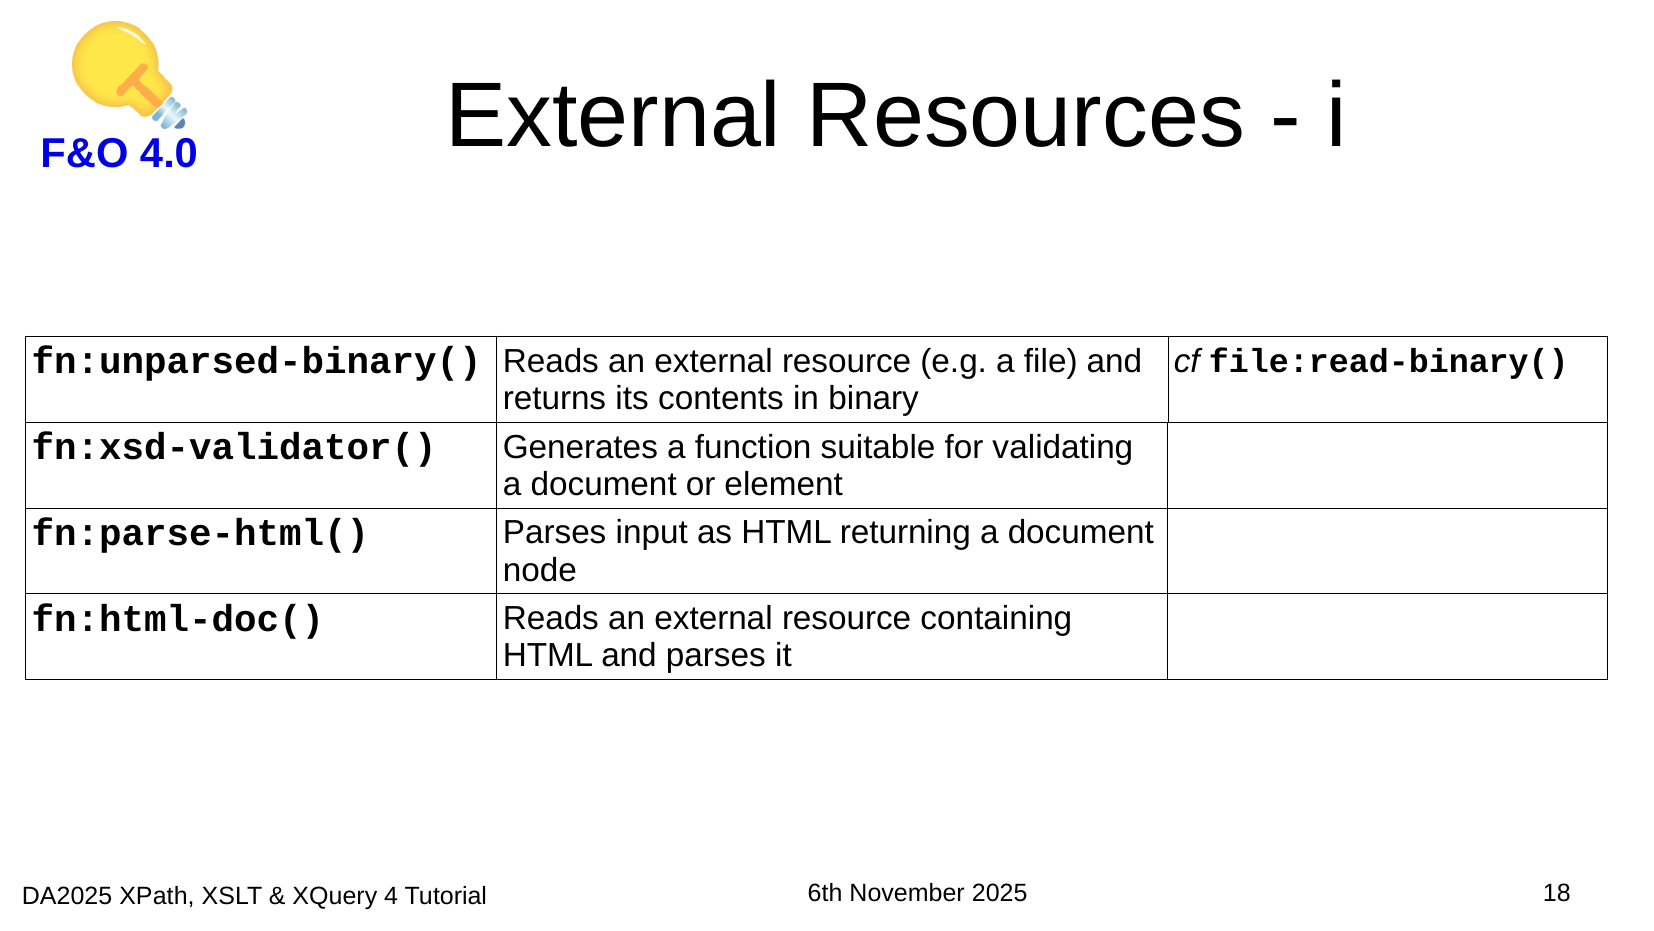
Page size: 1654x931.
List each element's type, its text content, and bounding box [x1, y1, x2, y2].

table_cell [1168, 509, 1607, 593]
table_cell [1168, 423, 1607, 508]
table_header fn:unparsed-binary() [26, 337, 496, 422]
table_cell fn:parse-html() [26, 509, 496, 593]
table_cell fn:xsd-validator() [26, 423, 496, 508]
table_cell [1168, 594, 1607, 679]
table_header Reads an external resource (e.g. a file) and returns its contents in binary [497, 337, 1168, 422]
title External Resources - i [222, 37, 1571, 193]
picture [72, 21, 187, 129]
table_cell fn:html-doc() [26, 594, 496, 679]
table_cell Reads an external resource containing HTML and parses it [497, 594, 1167, 679]
table_header cf file:read-binary() [1169, 337, 1607, 422]
table_cell Parses input as HTML returning a document node [497, 509, 1167, 593]
table_cell Generates a function suitable for validating a document or element [497, 423, 1167, 508]
